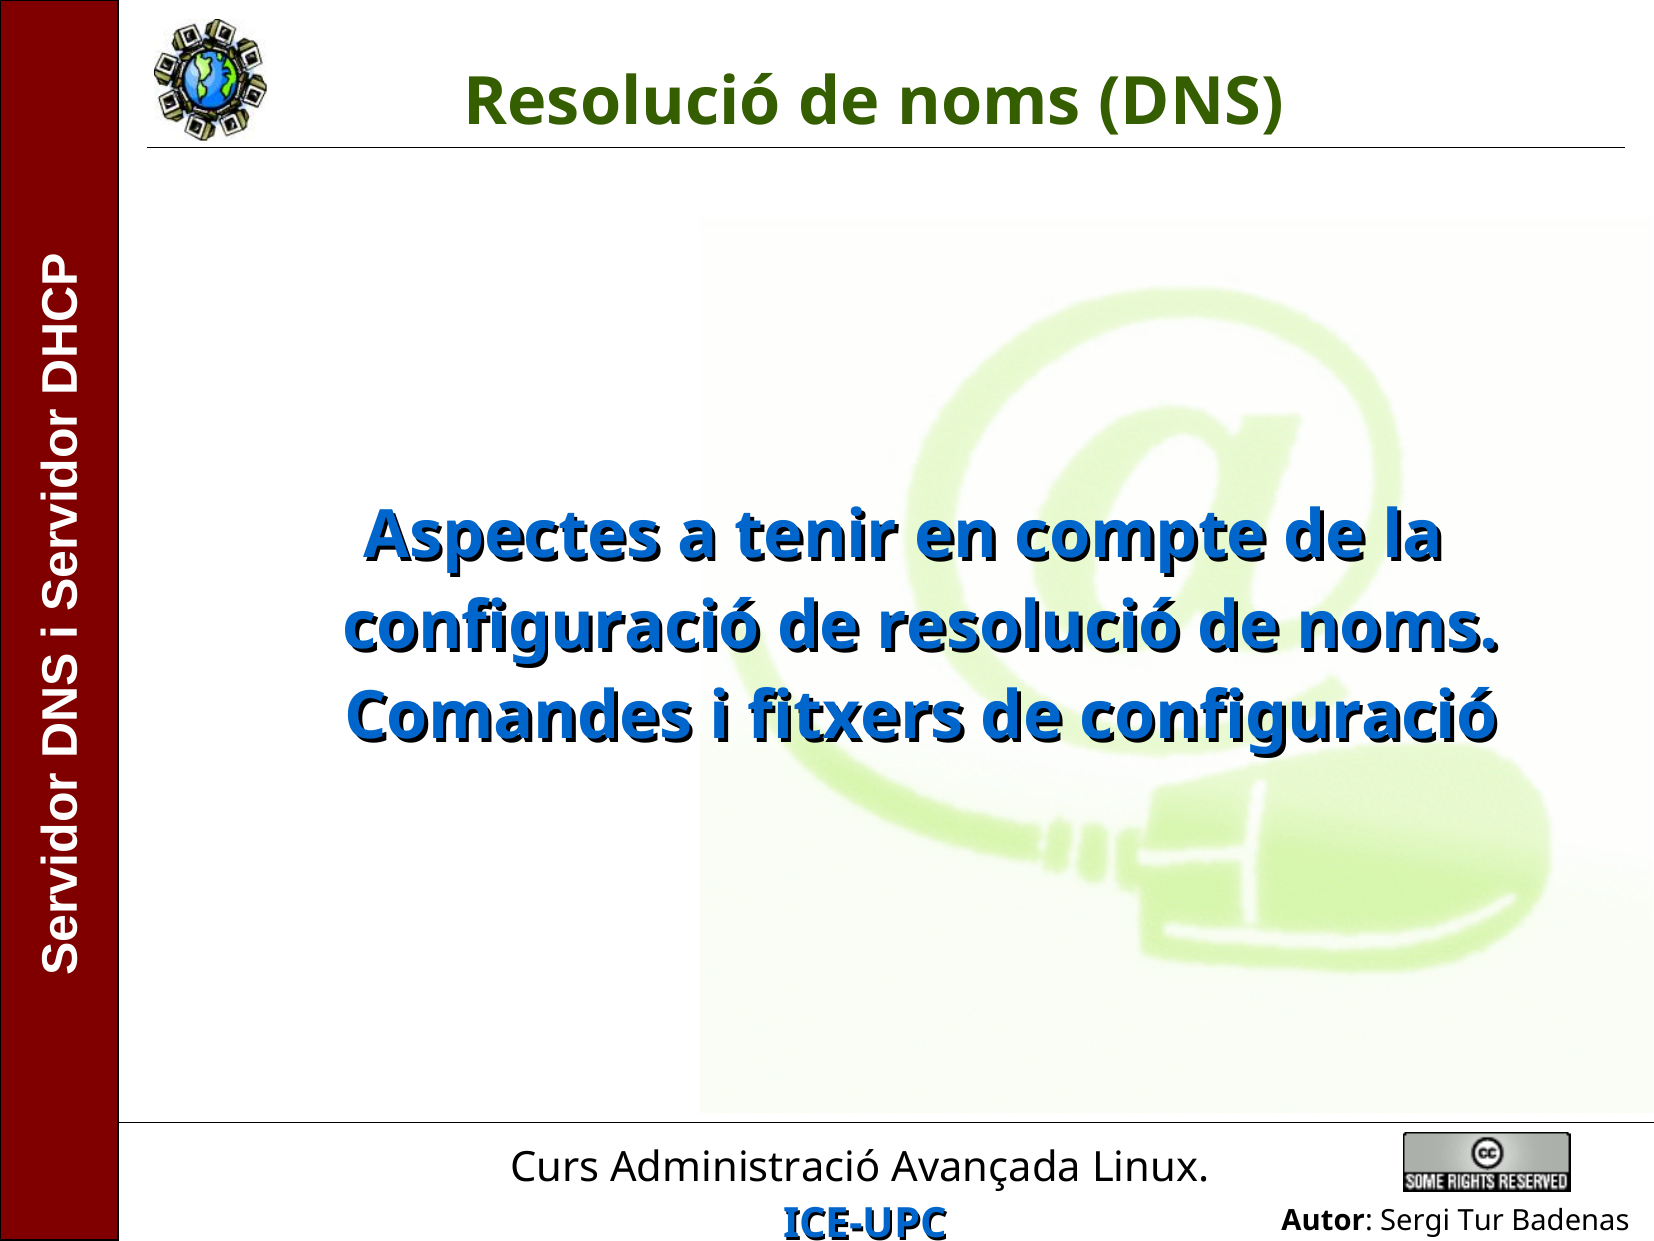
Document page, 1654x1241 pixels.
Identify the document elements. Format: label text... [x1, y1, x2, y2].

picture [1403, 1132, 1571, 1192]
subtitle Aspectes a tenir en compte de la configuració de resolució de noms. Comandes i fitxers de configuració [141, 242, 1630, 1093]
picture [154, 19, 268, 49]
picture [700, 217, 1654, 1113]
title Resolució de noms (DNS) [129, 49, 1619, 148]
